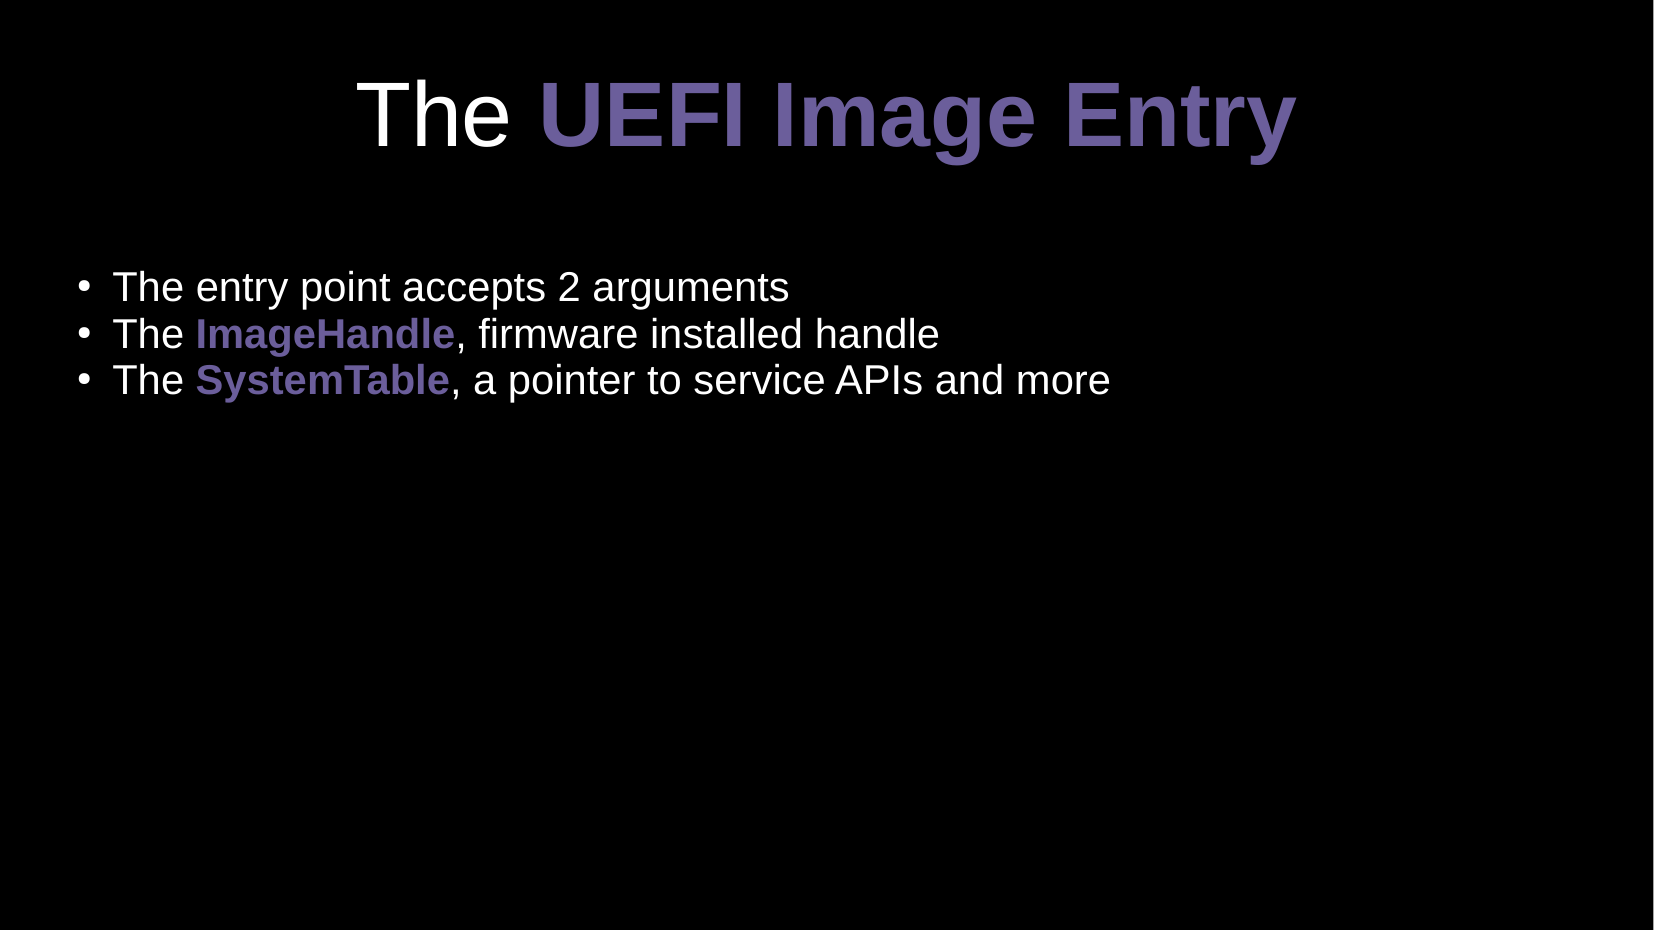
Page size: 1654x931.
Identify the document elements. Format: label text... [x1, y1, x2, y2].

subtitle The entry point accepts 2 arguments The ImageHandle, firmware installed handle The SystemTable, a pointer to service APIs and more [76, 217, 1565, 758]
title The UEFI Image Entry [82, 37, 1571, 193]
